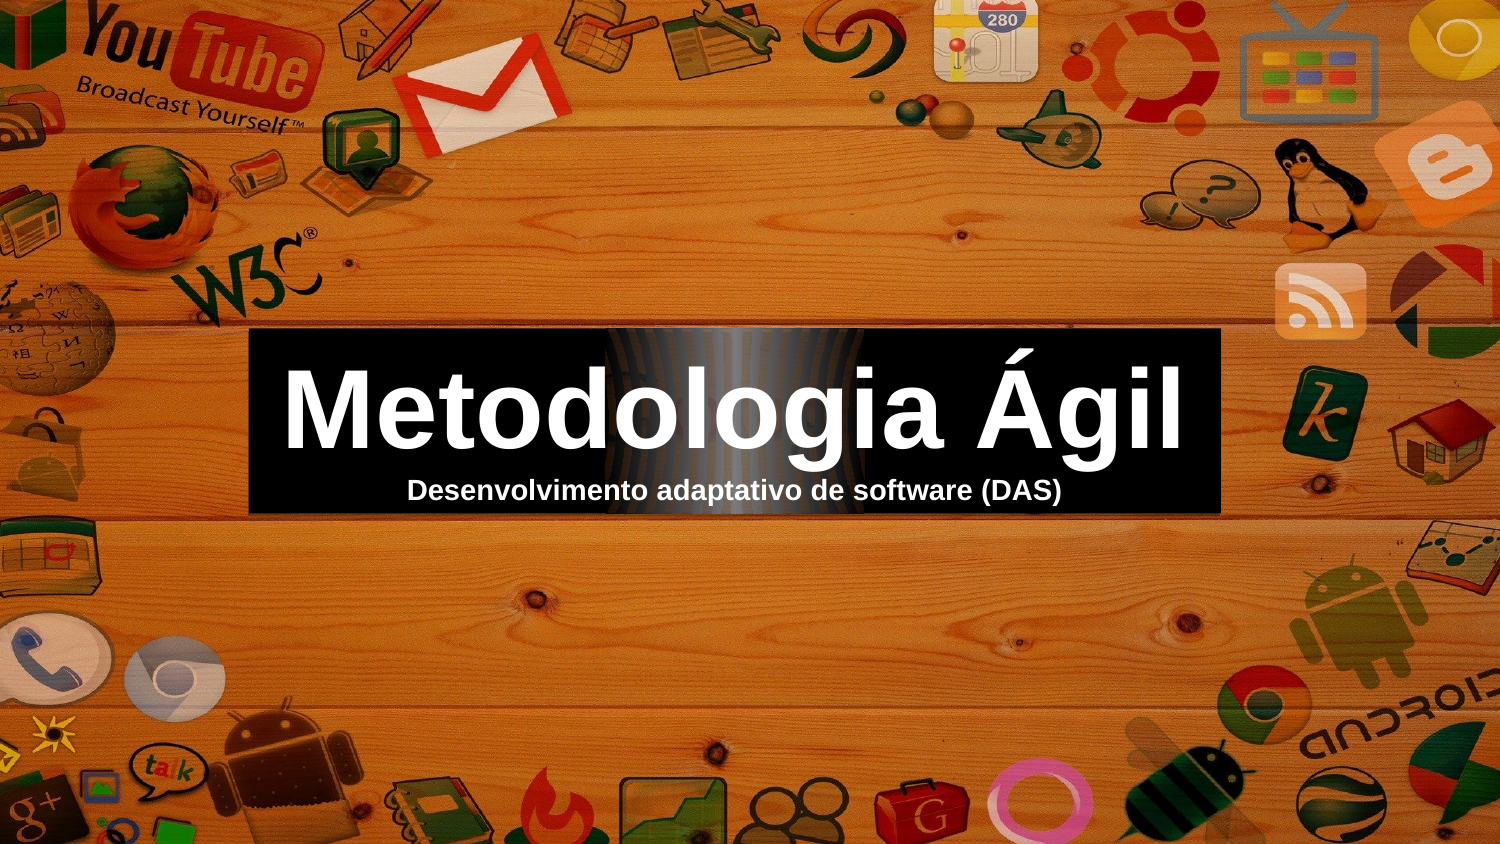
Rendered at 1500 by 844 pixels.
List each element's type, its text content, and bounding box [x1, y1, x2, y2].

picture [0, 0, 1500, 844]
text_box Metodologia Ágil Desenvolvimento adaptativo de software (DAS) [248, 328, 1222, 514]
